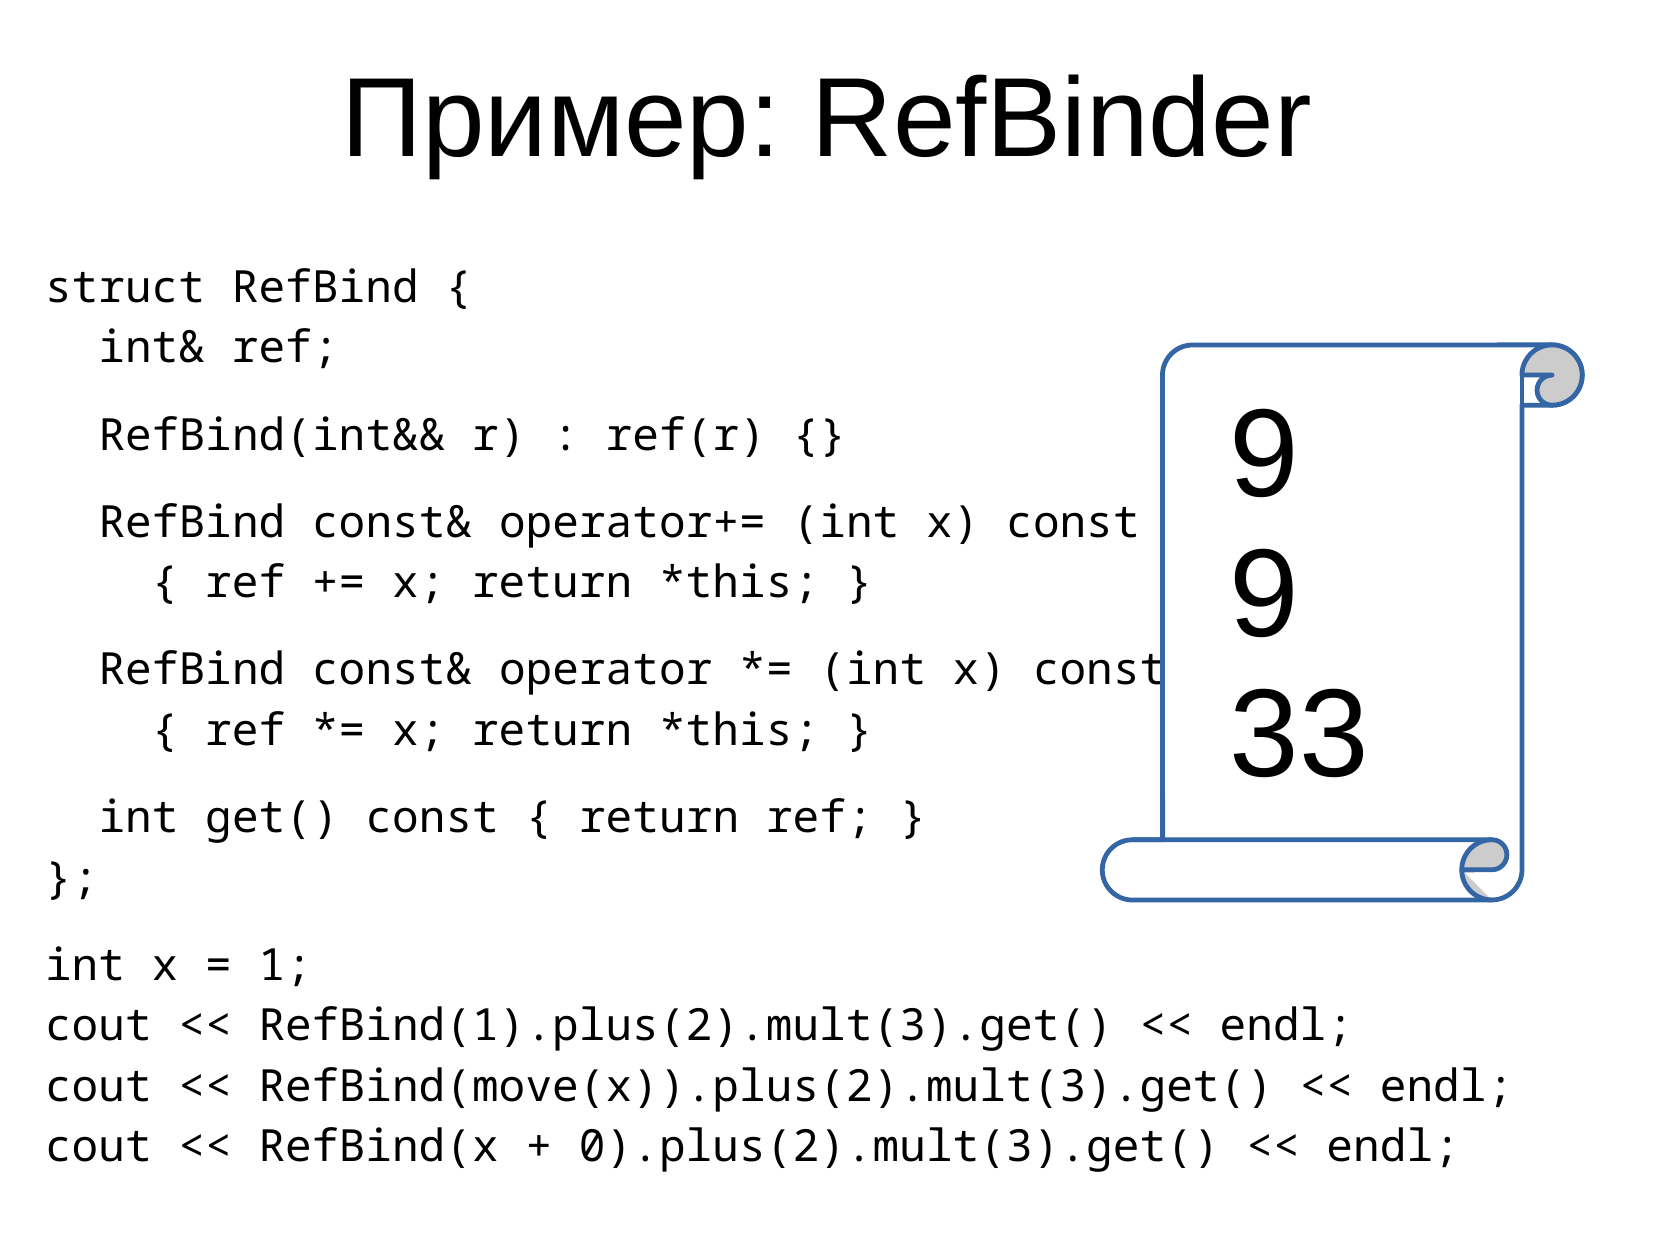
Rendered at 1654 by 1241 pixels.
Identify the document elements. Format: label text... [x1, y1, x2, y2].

list struct RefBind { int& ref; RefBind(int&& r) : ref(r) {} RefBind const& operator+= (int x) const { ref += x; return *this; } RefBind const& operator *= (int x) const { ref *= x; return *this; } int get() const { return ref; } }; int x = 1; cout << RefBind(1).plus(2).mult(3).get() << endl; cout << RefBind(move(x)).plus(2).mult(3).get() << endl; cout << RefBind(x + 0).plus(2).mult(3).get() << endl; [45, 255, 1583, 1186]
text_box 9 9 33 [1215, 375, 1471, 811]
text_box [1102, 344, 1583, 901]
title Пример: RefBinder [82, 13, 1571, 222]
